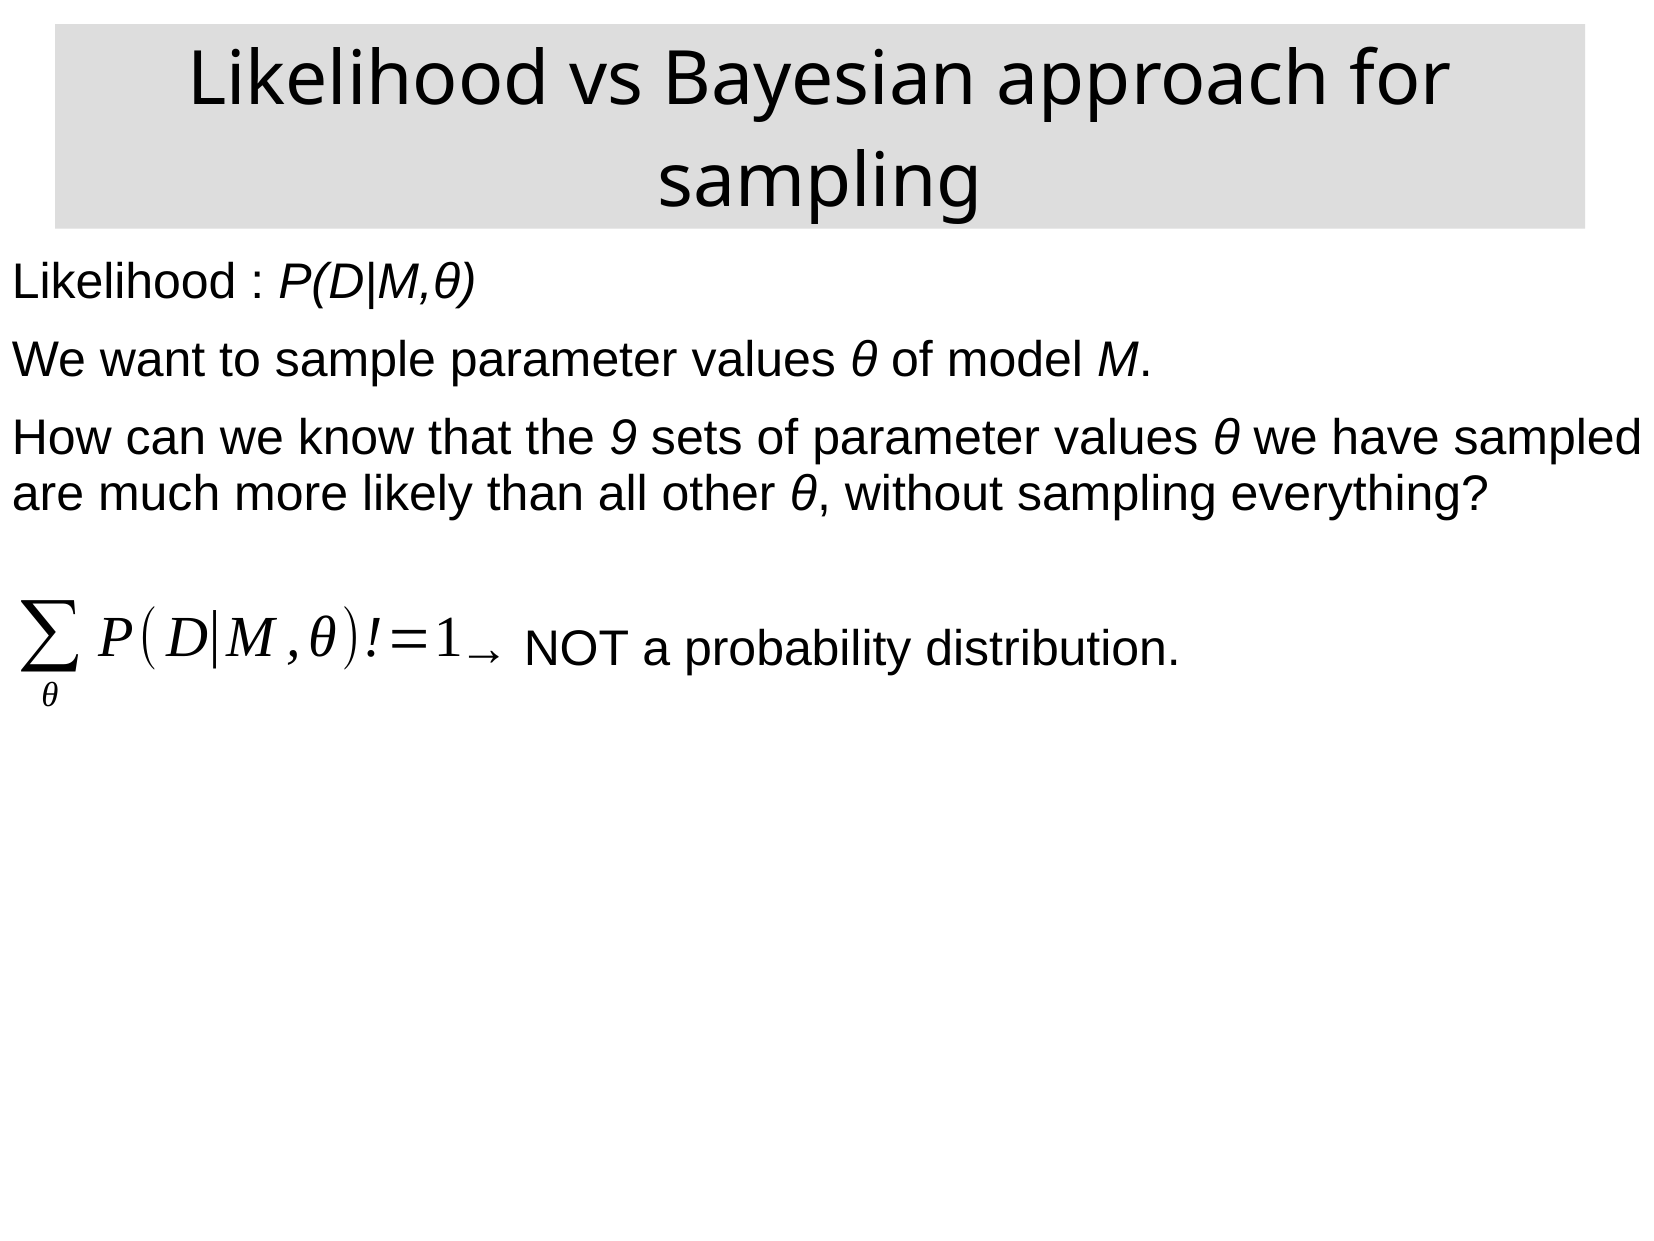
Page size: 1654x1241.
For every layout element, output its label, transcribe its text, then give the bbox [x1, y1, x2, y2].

chart [11, 596, 468, 715]
list Likelihood : P(D|M,θ) We want to sample parameter values θ of model M. How can we know that the 9 sets of parameter values θ we have sampled are much more likely than all other θ, without sampling everything? → NOT a probability distribution. But : → True probability distribution. If the added probabilities of 9 sets of parameter values θ reach 0.99, I know I have sampled all the most probable parameter values, without needing to sample more! [11, 253, 1647, 1216]
title Likelihood vs Bayesian approach for sampling [55, 42, 1586, 211]
